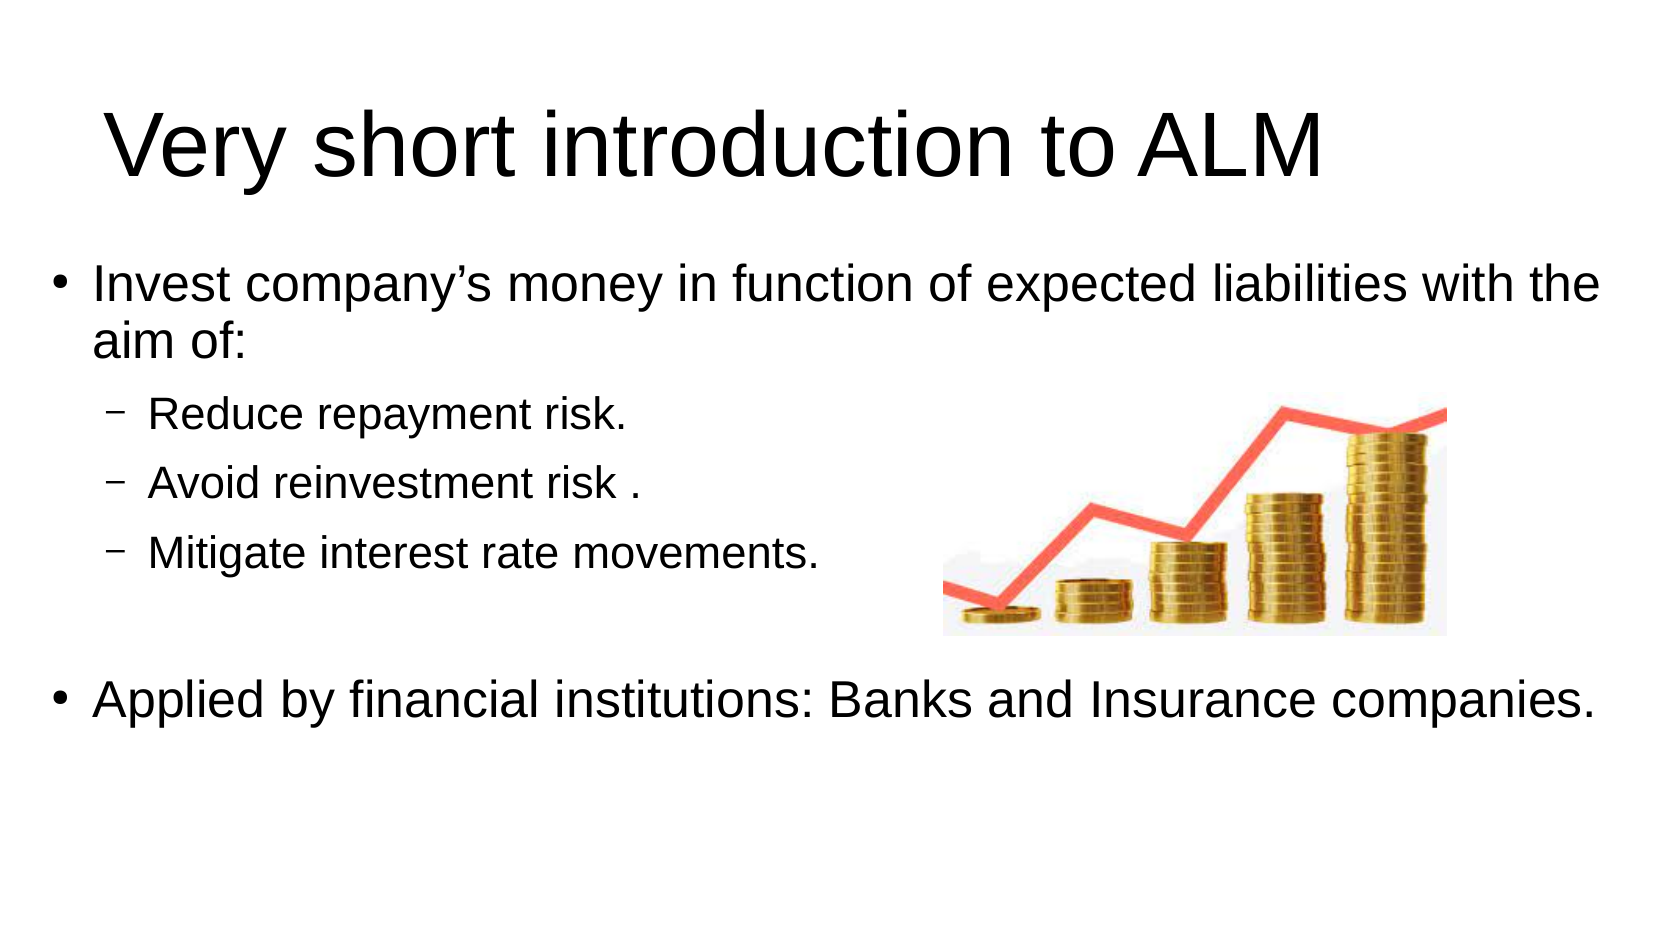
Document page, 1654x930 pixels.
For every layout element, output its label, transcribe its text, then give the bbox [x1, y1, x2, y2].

picture [943, 392, 1447, 636]
list Invest company’s money in function of expected liabilities with the aim of: Reduce repayment risk. Avoid reinvestment risk . Mitigate interest rate movements. Applied by financial institutions: Banks and Insurance companies. [37, 253, 1653, 794]
title Very short introduction to ALM [0, 66, 1473, 223]
